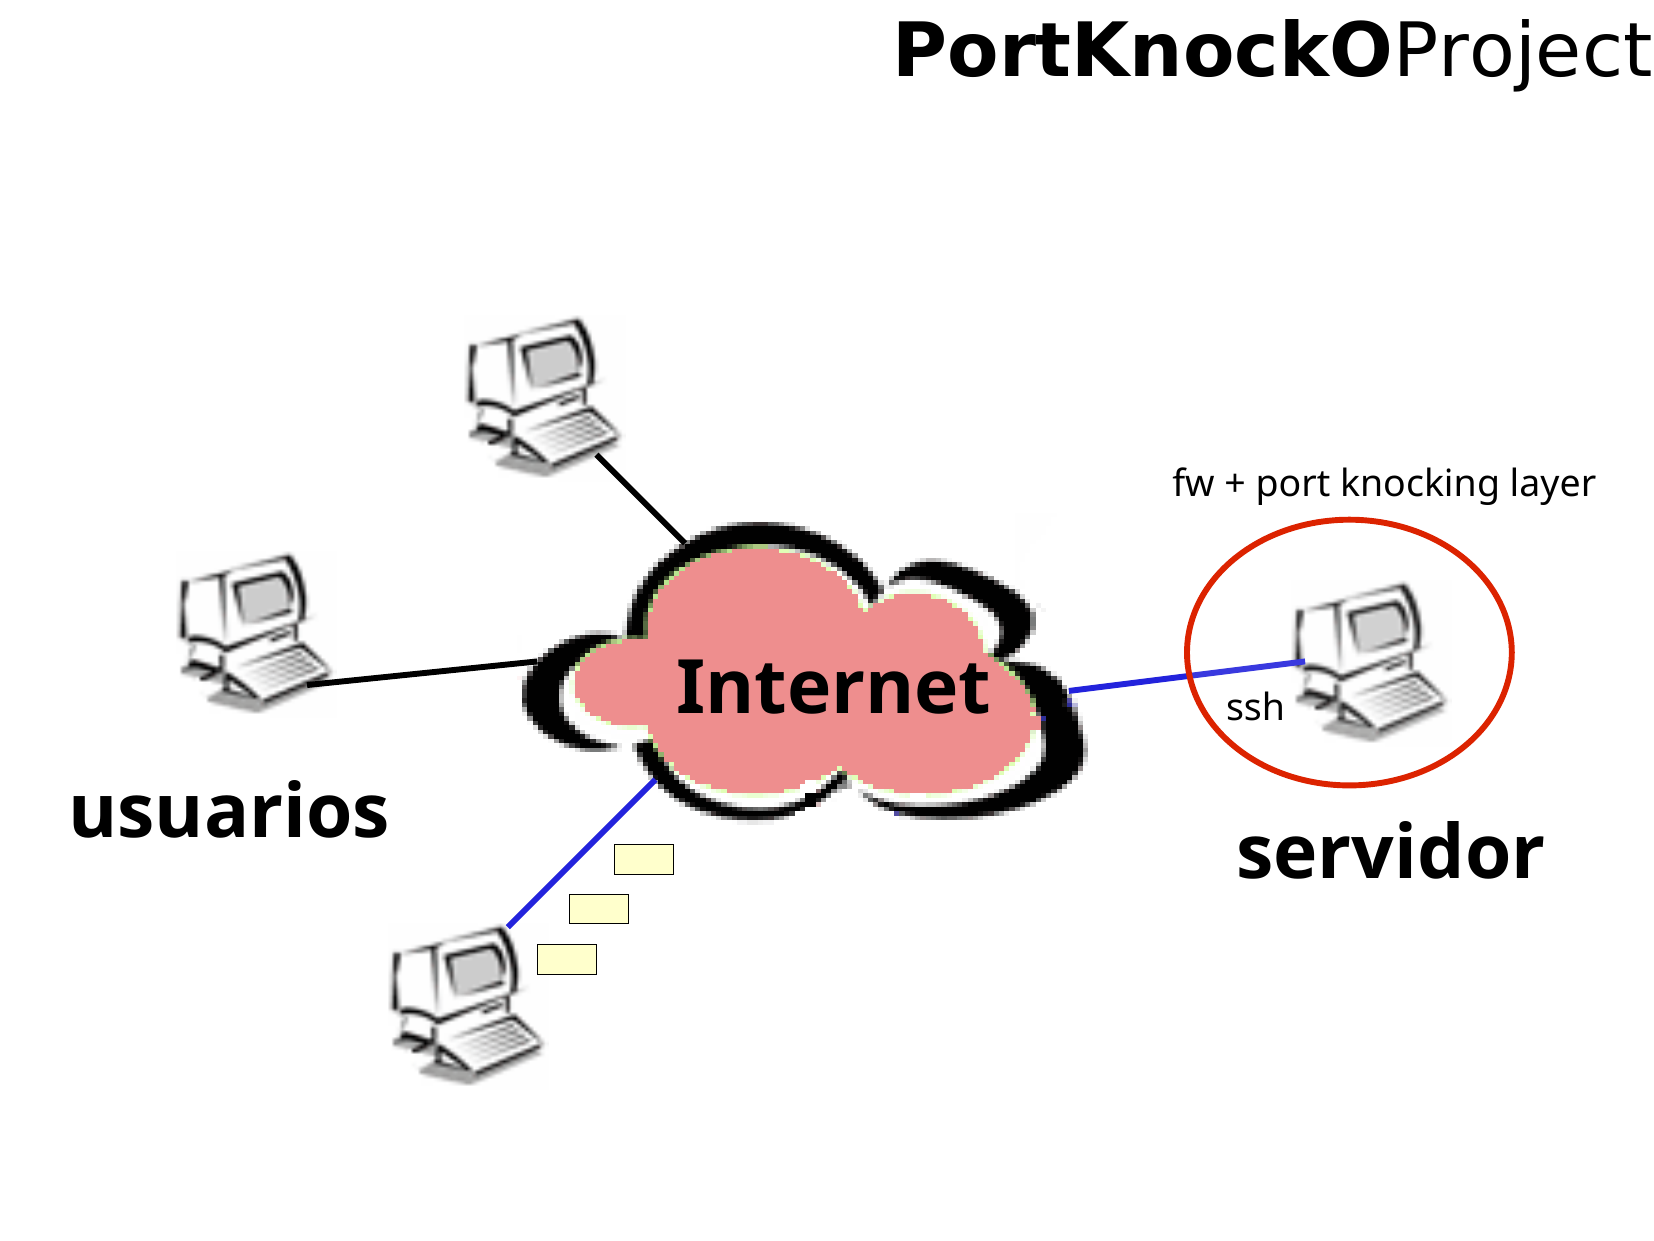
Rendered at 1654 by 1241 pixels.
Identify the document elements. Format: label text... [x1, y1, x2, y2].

text_box [614, 844, 674, 875]
text_box ssh [1211, 673, 1300, 734]
text_box [569, 894, 629, 924]
text_box [1187, 519, 1512, 786]
text_box Internet [661, 625, 967, 733]
text_box PortKnockOProject [878, 0, 1654, 103]
picture [372, 915, 549, 1093]
text_box fw + port knocking layer [1157, 448, 1582, 509]
text_box usuarios [53, 750, 396, 857]
text_box servidor [1221, 790, 1548, 898]
picture [160, 543, 337, 721]
text_box [537, 944, 597, 975]
picture [507, 513, 1099, 839]
picture [448, 307, 626, 485]
